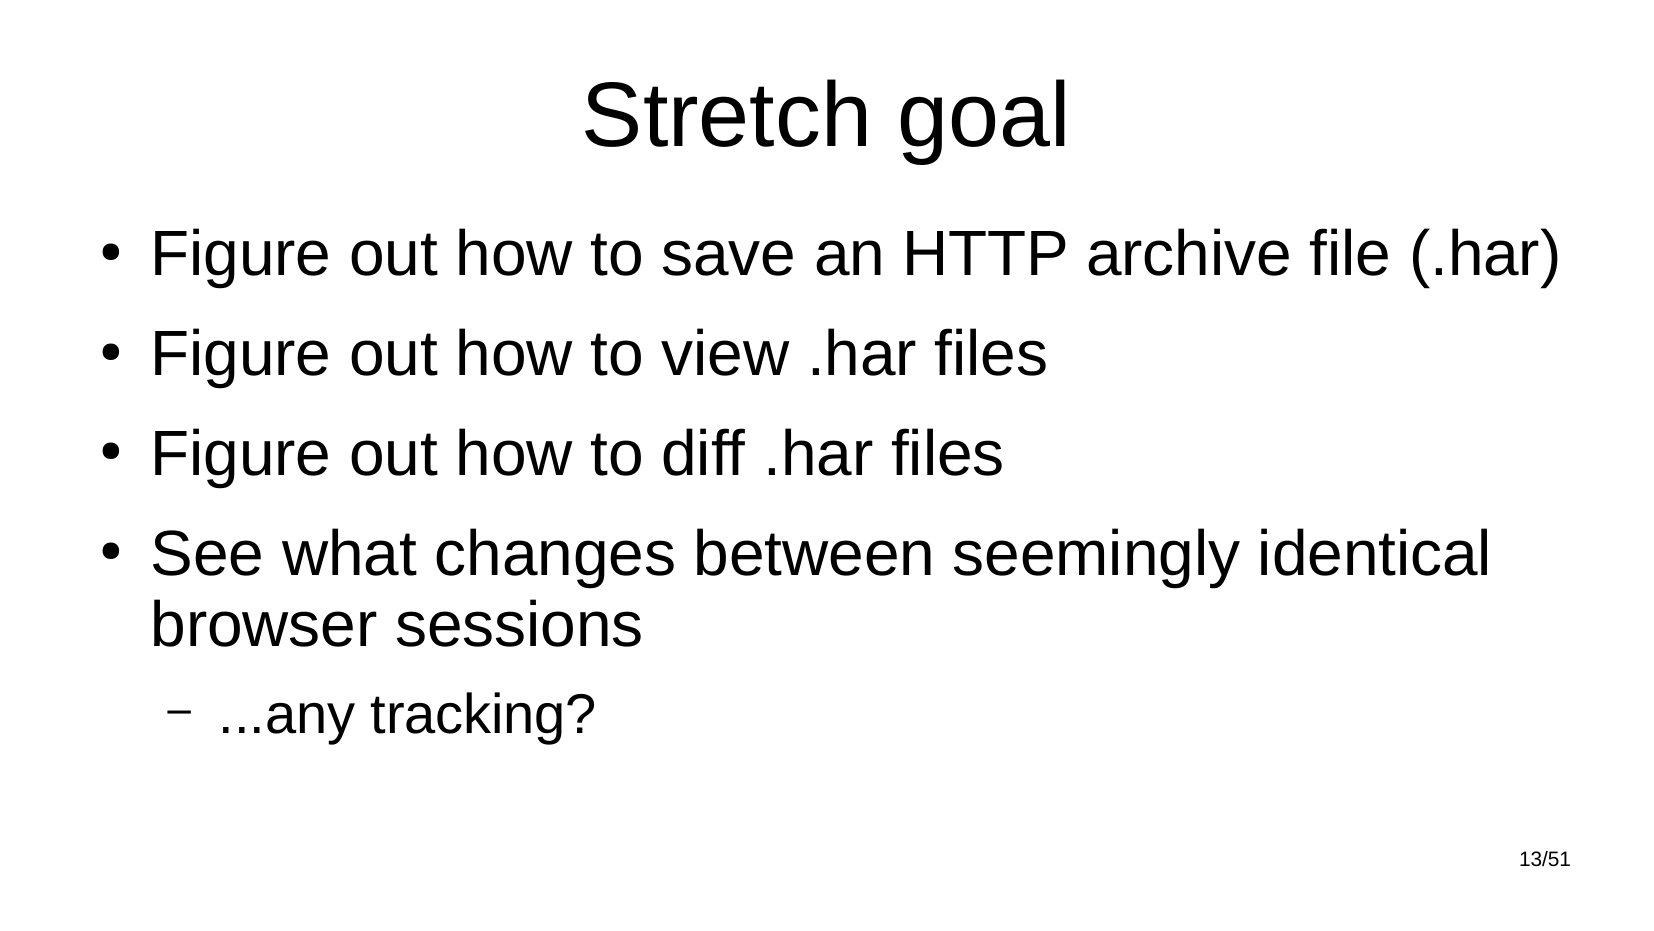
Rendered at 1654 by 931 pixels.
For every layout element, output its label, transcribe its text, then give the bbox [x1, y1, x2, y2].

list Figure out how to save an HTTP archive file (.har) Figure out how to view .har files Figure out how to diff .har files See what changes between seemingly identical browser sessions ...any tracking? [82, 217, 1571, 758]
title Stretch goal [82, 37, 1571, 193]
